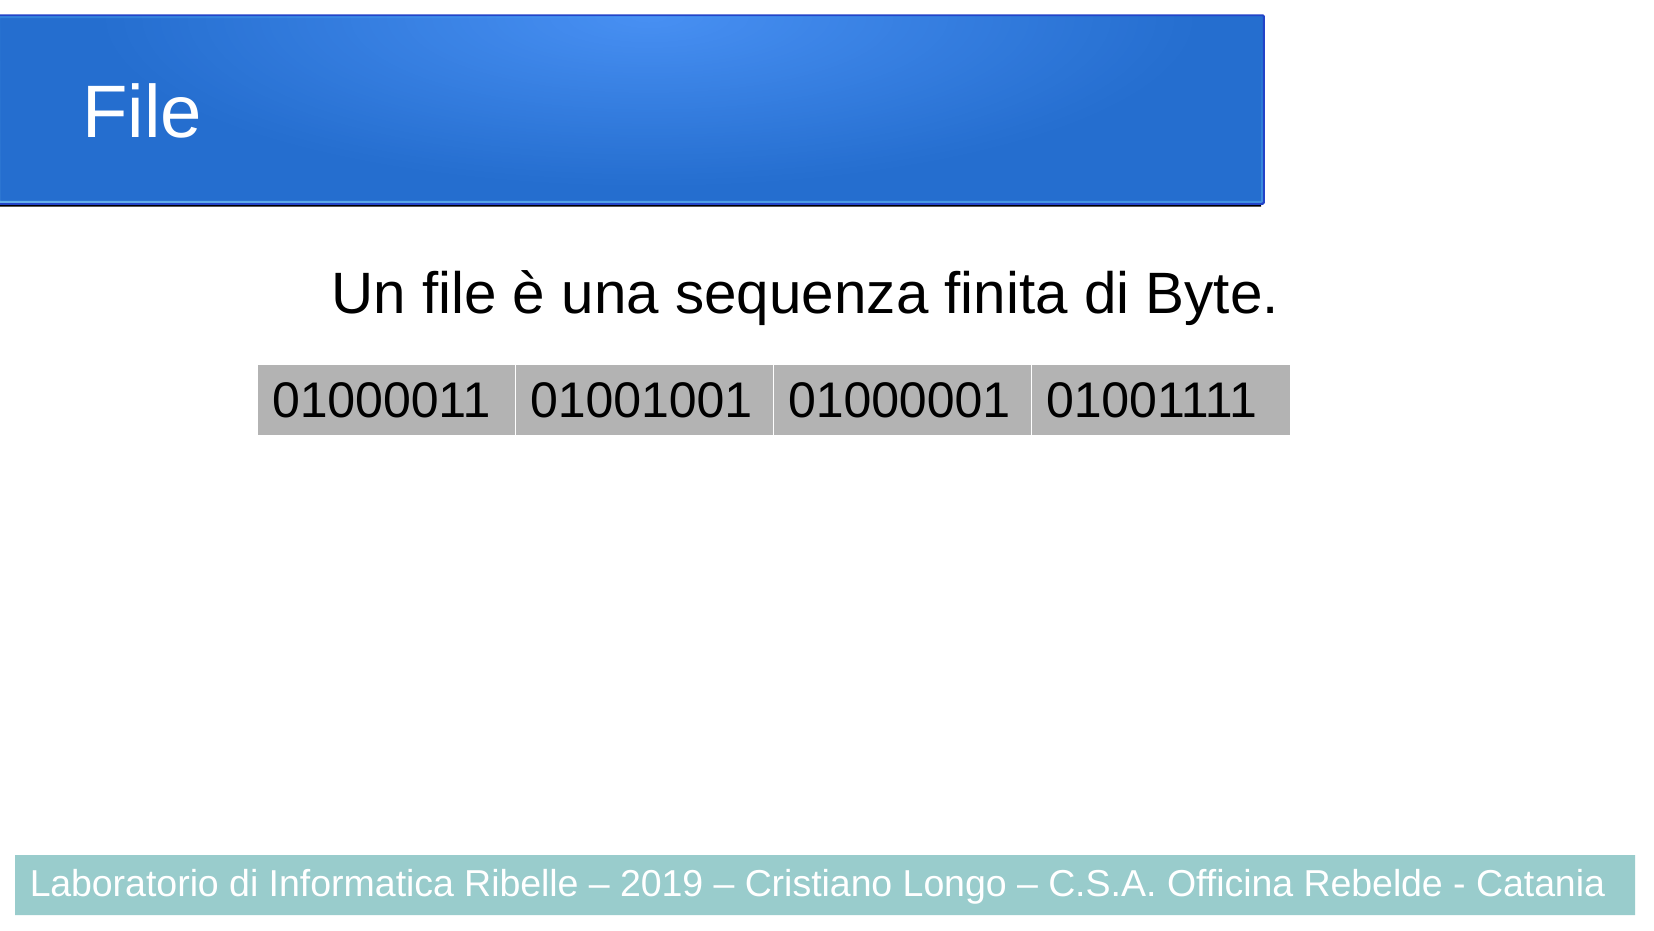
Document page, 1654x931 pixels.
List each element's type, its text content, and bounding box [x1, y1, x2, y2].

table_header 01000011 [258, 365, 515, 435]
text_box Laboratorio di Informatica Ribelle – 2019 – Cristiano Longo – C.S.A. Officina Rebelde - Catania [15, 855, 1636, 916]
table_header 01001001 [516, 365, 773, 435]
table_header 01000001 [774, 365, 1031, 435]
table_header 01001111 [1032, 365, 1290, 435]
title File [82, 35, 1235, 189]
text_box Un file è una sequenza finita di Byte. [69, 210, 1558, 376]
